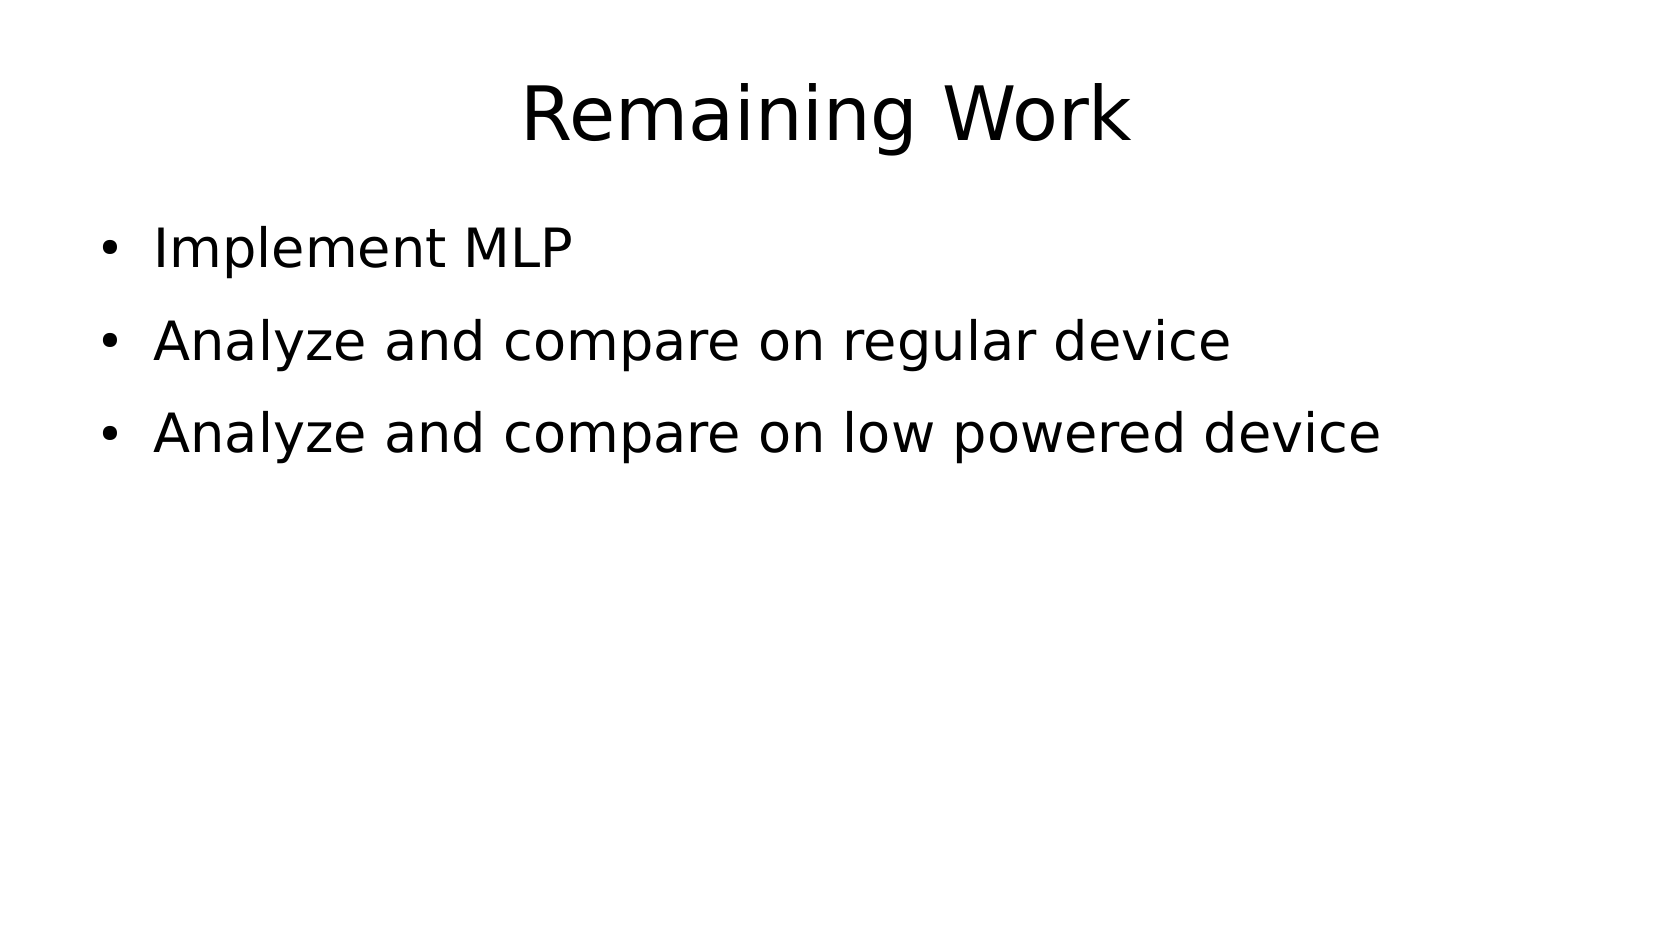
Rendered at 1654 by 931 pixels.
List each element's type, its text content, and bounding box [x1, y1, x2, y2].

title Remaining Work [82, 37, 1571, 193]
list Implement MLP Analyze and compare on regular device Analyze and compare on low powered device [82, 217, 1571, 758]
